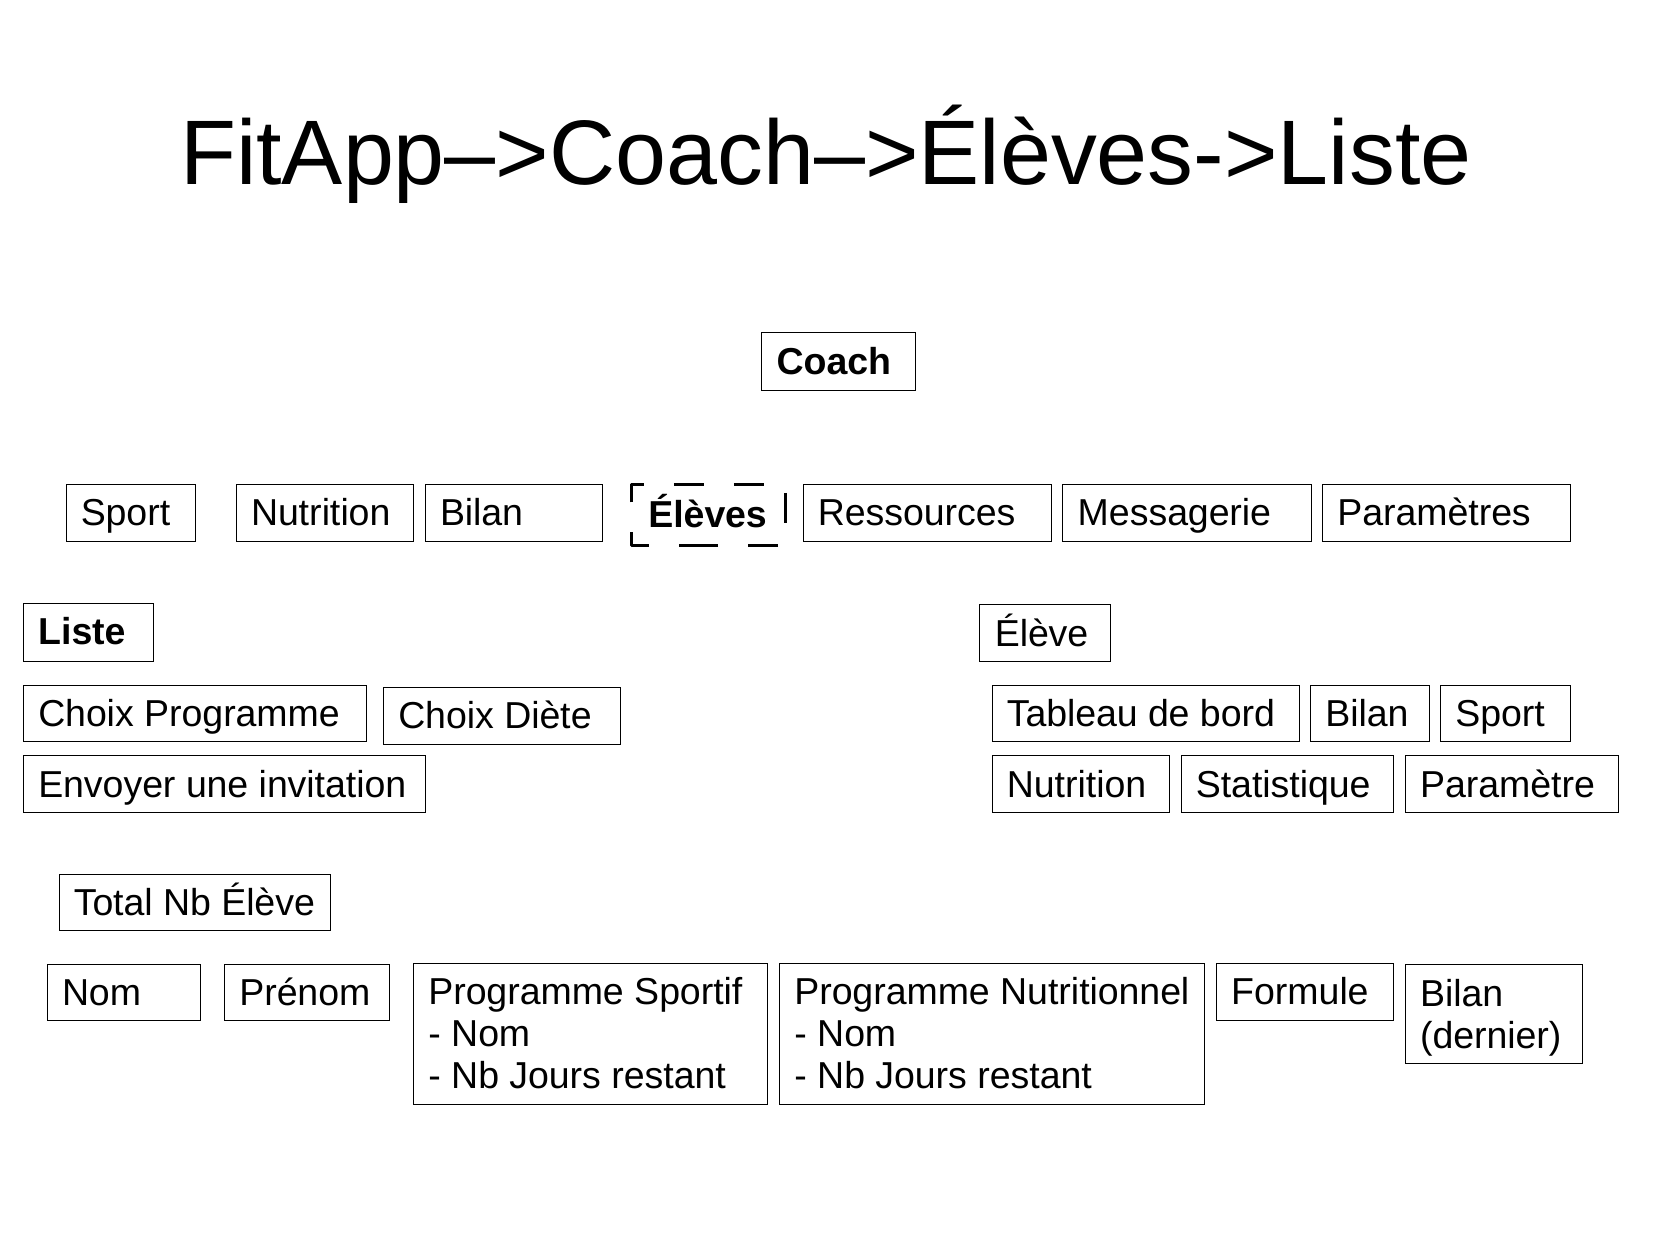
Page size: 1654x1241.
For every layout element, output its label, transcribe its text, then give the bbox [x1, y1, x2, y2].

text_box Envoyer une invitation [23, 755, 426, 813]
text_box Statistique [1181, 755, 1394, 813]
text_box Choix Diète [383, 687, 621, 745]
text_box Programme Sportif - Nom - Nb Jours restant [413, 963, 768, 1105]
text_box Bilan [1310, 685, 1430, 742]
text_box Prénom [224, 964, 390, 1021]
text_box Élèves [631, 484, 786, 546]
text_box Liste [23, 603, 154, 662]
text_box Total Nb Élève [59, 874, 331, 931]
text_box Nutrition [992, 755, 1170, 813]
text_box Élève [979, 604, 1111, 662]
text_box Paramètre [1405, 755, 1619, 813]
text_box Choix Programme [23, 685, 367, 742]
text_box Sport [66, 484, 196, 542]
text_box Ressources [803, 484, 1052, 542]
text_box Paramètres [1322, 484, 1571, 542]
text_box Tableau de bord [992, 685, 1300, 742]
text_box Formule [1216, 963, 1394, 1021]
text_box Programme Nutritionnel - Nom - Nb Jours restant [779, 963, 1205, 1105]
text_box Coach [761, 332, 916, 391]
text_box Nutrition [236, 484, 414, 542]
text_box Messagerie [1062, 484, 1312, 542]
text_box Bilan (dernier) [1405, 964, 1583, 1064]
text_box Sport [1440, 685, 1571, 742]
text_box Bilan [425, 484, 603, 542]
title FitApp–>Coach–>Élèves->Liste [82, 49, 1571, 257]
text_box Nom [47, 964, 201, 1021]
